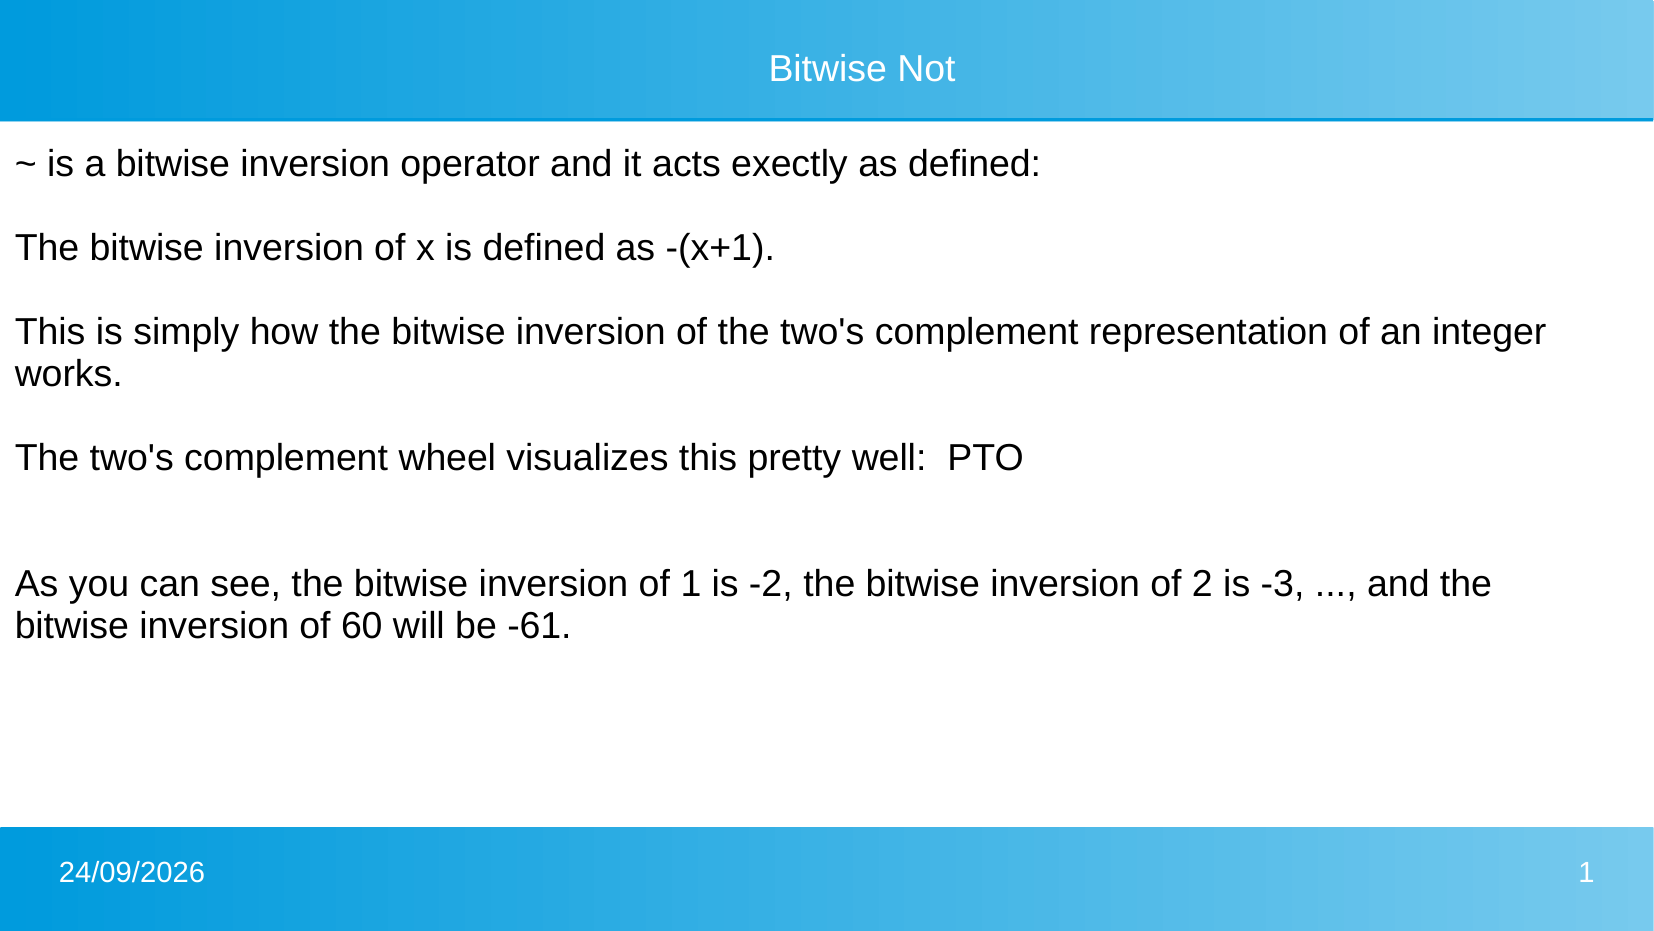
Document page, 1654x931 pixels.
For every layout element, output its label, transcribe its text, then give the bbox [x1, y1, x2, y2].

text_box ~ is a bitwise inversion operator and it acts exectly as defined: The bitwise inversion of x is defined as -(x+1). This is simply how the bitwise inversion of the two's complement representation of an integer works. The two's complement wheel visualizes this pretty well: PTO As you can see, the bitwise inversion of 1 is -2, the bitwise inversion of 2 is -3, ..., and the bitwise inversion of 60 will be -61. [0, 135, 1595, 697]
title Bitwise Not [59, 29, 1595, 108]
